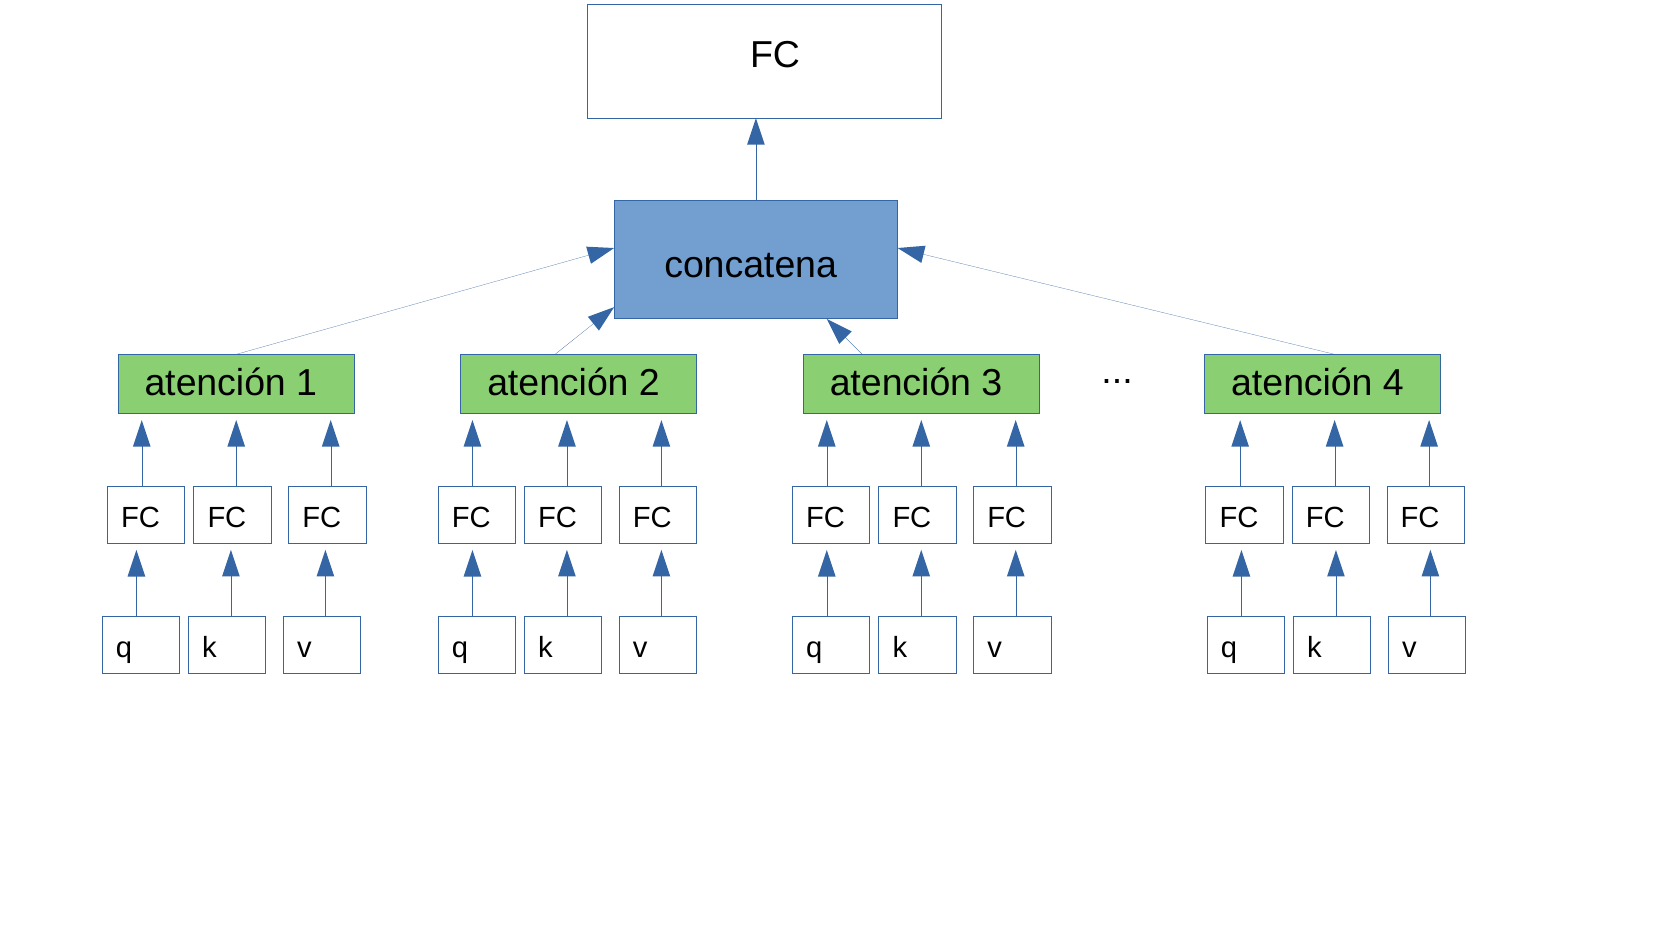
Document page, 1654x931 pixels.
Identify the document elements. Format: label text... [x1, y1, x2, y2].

text_box [193, 486, 272, 493]
text_box [792, 486, 870, 493]
text_box [524, 616, 602, 623]
text_box FC [106, 493, 185, 542]
text_box k [1292, 623, 1372, 672]
text_box v [618, 623, 697, 672]
text_box FC [192, 493, 272, 542]
text_box [1204, 354, 1216, 414]
text_box [1387, 486, 1465, 493]
text_box FC [1385, 493, 1465, 542]
text_box atención 4 [1216, 354, 1441, 414]
text_box [102, 616, 180, 623]
text_box [438, 616, 516, 623]
text_box k [877, 623, 957, 672]
text_box [188, 616, 266, 623]
text_box [878, 616, 957, 623]
text_box [614, 200, 898, 319]
text_box FC [437, 493, 516, 542]
text_box k [523, 623, 603, 672]
text_box [878, 486, 957, 493]
text_box [524, 486, 602, 493]
text_box q [100, 623, 180, 672]
text_box ... [1086, 342, 1182, 400]
text_box [283, 616, 361, 623]
text_box v [972, 623, 1052, 672]
text_box FC [618, 493, 697, 542]
text_box atención 3 [814, 354, 1040, 414]
text_box FC [972, 493, 1052, 542]
text_box [1293, 616, 1371, 623]
text_box q [437, 623, 516, 672]
text_box FC [287, 493, 367, 542]
text_box [1292, 486, 1370, 493]
text_box FC [735, 25, 815, 83]
text_box FC [1204, 493, 1284, 542]
text_box q [1206, 623, 1285, 672]
text_box FC [877, 493, 957, 542]
text_box atención 2 [472, 354, 697, 414]
text_box [587, 4, 942, 119]
text_box [288, 486, 367, 493]
text_box q [791, 623, 870, 672]
text_box [118, 354, 129, 414]
text_box [803, 354, 814, 414]
text_box [107, 486, 185, 493]
text_box [619, 616, 697, 623]
text_box FC [791, 493, 870, 542]
text_box atención 1 [129, 354, 355, 414]
text_box [1388, 616, 1466, 623]
text_box k [187, 623, 266, 672]
text_box v [1387, 623, 1466, 672]
text_box FC [523, 493, 603, 542]
text_box [973, 486, 1052, 493]
text_box [460, 354, 472, 414]
text_box [1207, 616, 1285, 623]
text_box FC [1291, 493, 1370, 542]
text_box [973, 616, 1052, 623]
text_box concatena [649, 236, 875, 296]
text_box [619, 486, 697, 493]
text_box v [282, 623, 361, 672]
text_box [792, 616, 870, 623]
text_box [438, 486, 516, 493]
text_box [1205, 486, 1284, 493]
